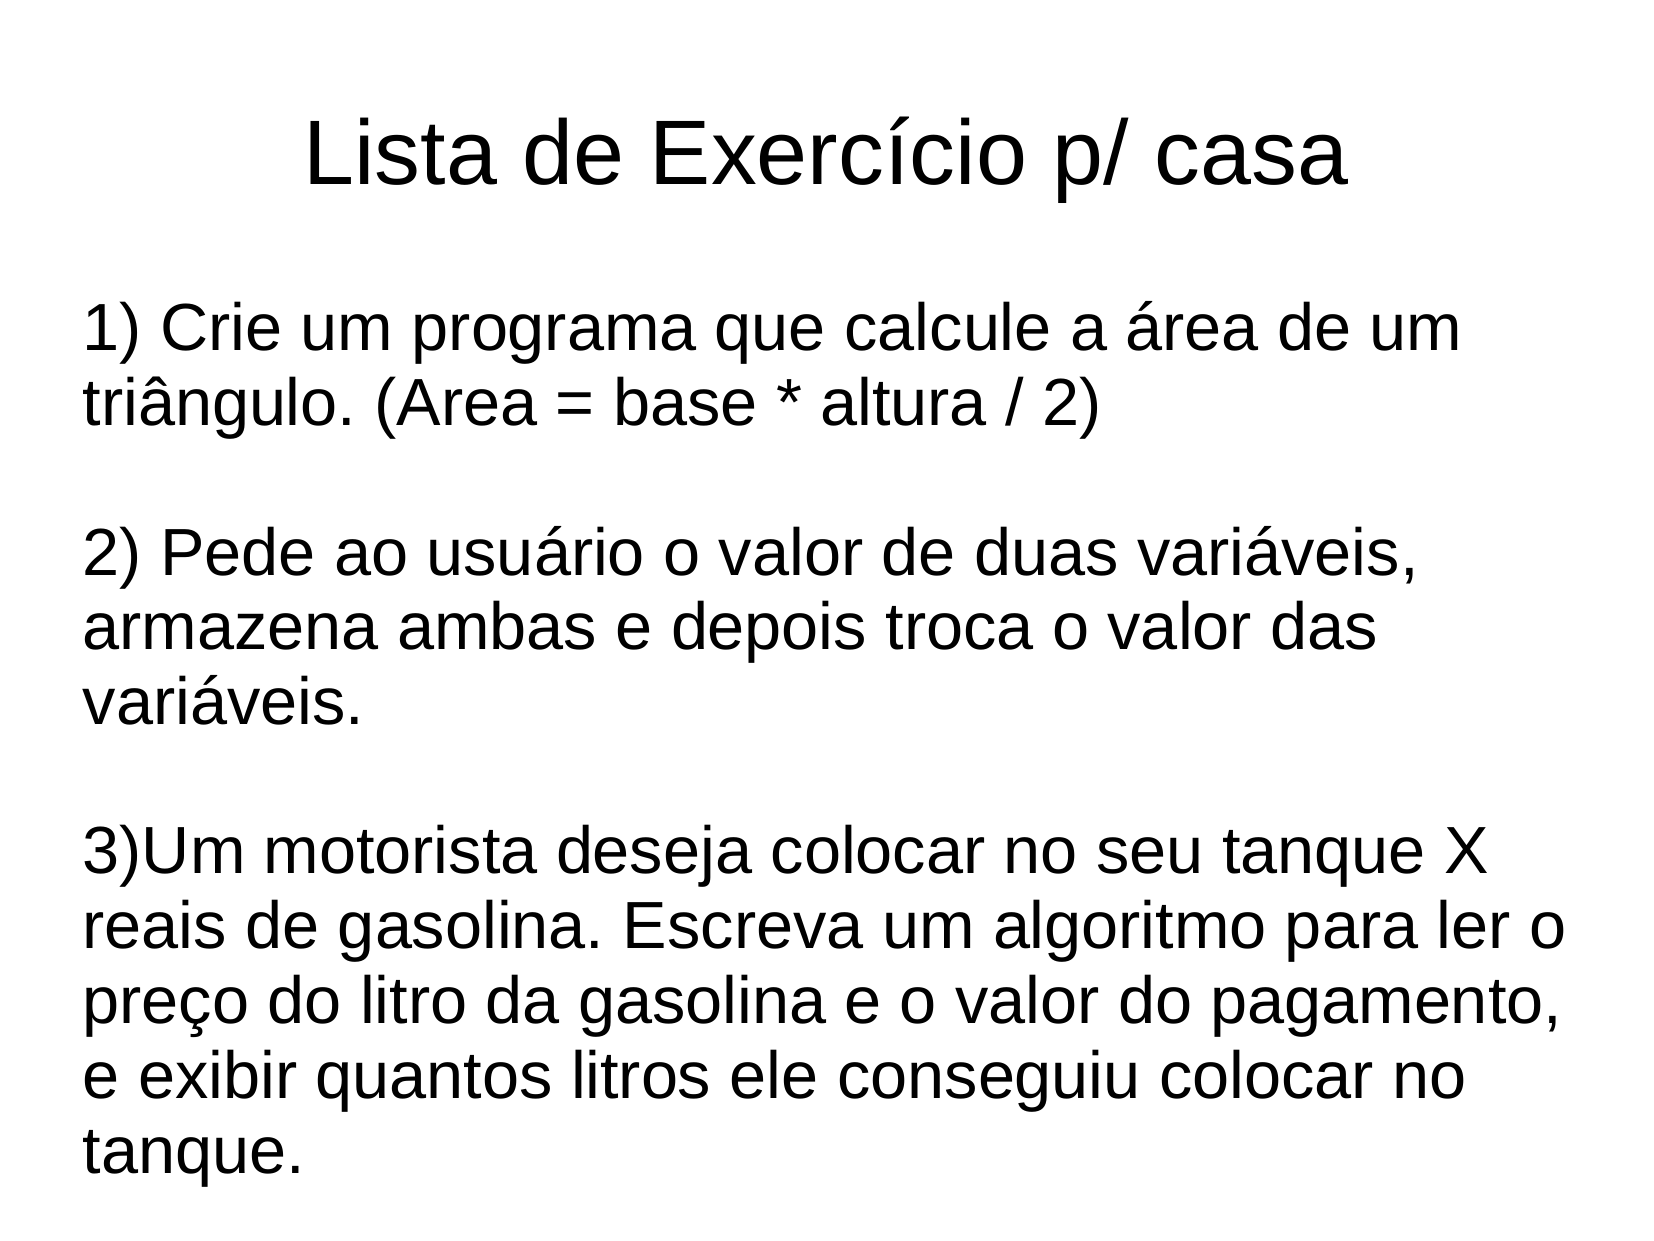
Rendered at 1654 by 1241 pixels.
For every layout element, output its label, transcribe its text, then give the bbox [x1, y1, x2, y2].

subtitle 1) Crie um programa que calcule a área de um triângulo. (Area = base * altura / 2) 2) Pede ao usuário o valor de duas variáveis, armazena ambas e depois troca o valor das variáveis. 3)Um motorista deseja colocar no seu tanque X reais de gasolina. Escreva um algoritmo para ler o preço do litro da gasolina e o valor do pagamento, e exibir quantos litros ele conseguiu colocar no tanque. [82, 290, 1571, 1188]
title Lista de Exercício p/ casa [82, 49, 1571, 257]
